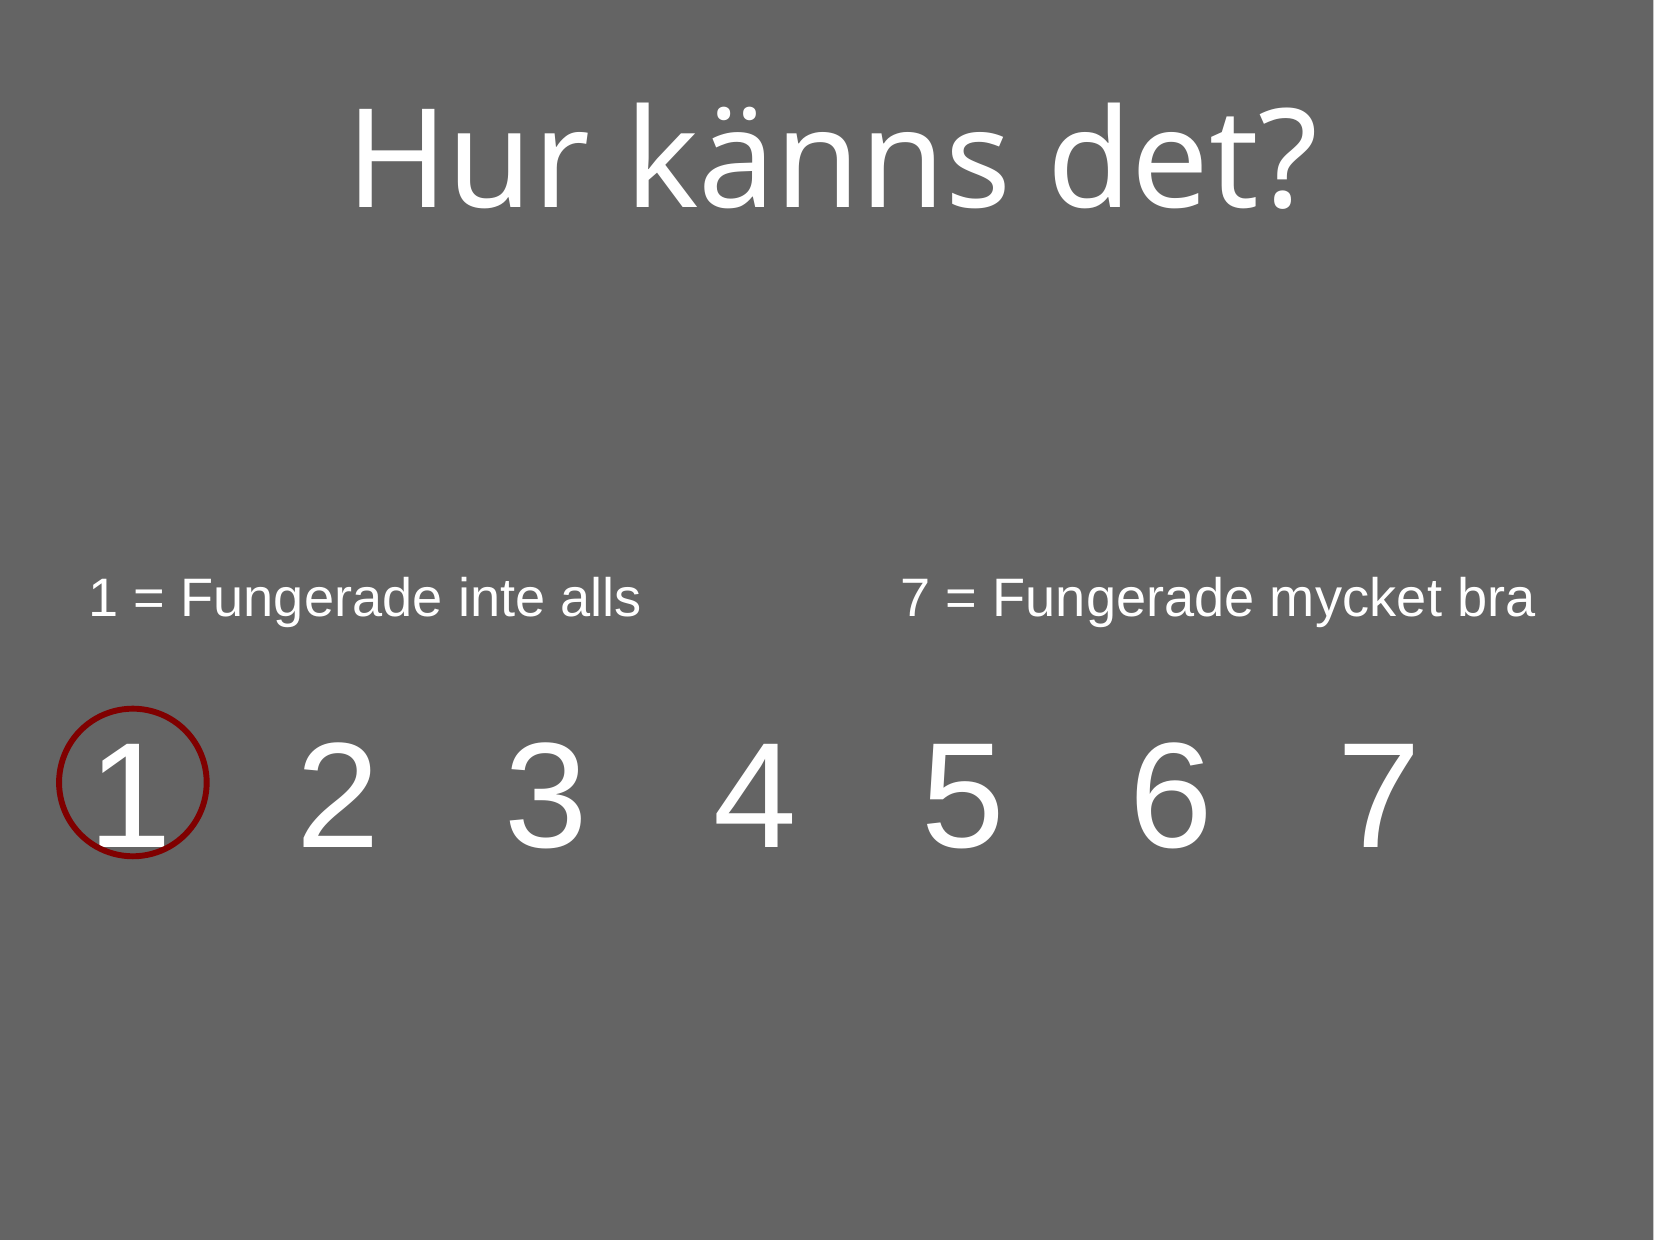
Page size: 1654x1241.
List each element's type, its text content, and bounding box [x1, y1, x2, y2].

title Hur känns det? [88, 50, 1577, 258]
subtitle 1 = Fungerade inte alls 7 = Fungerade mycket bra 1 2 3 4 5 6 7 [88, 383, 1571, 1109]
subtitle 1 = Fungerade inte alls 7 = Fungerade mycket bra 1 2 3 4 5 6 7 [88, 712, 203, 853]
